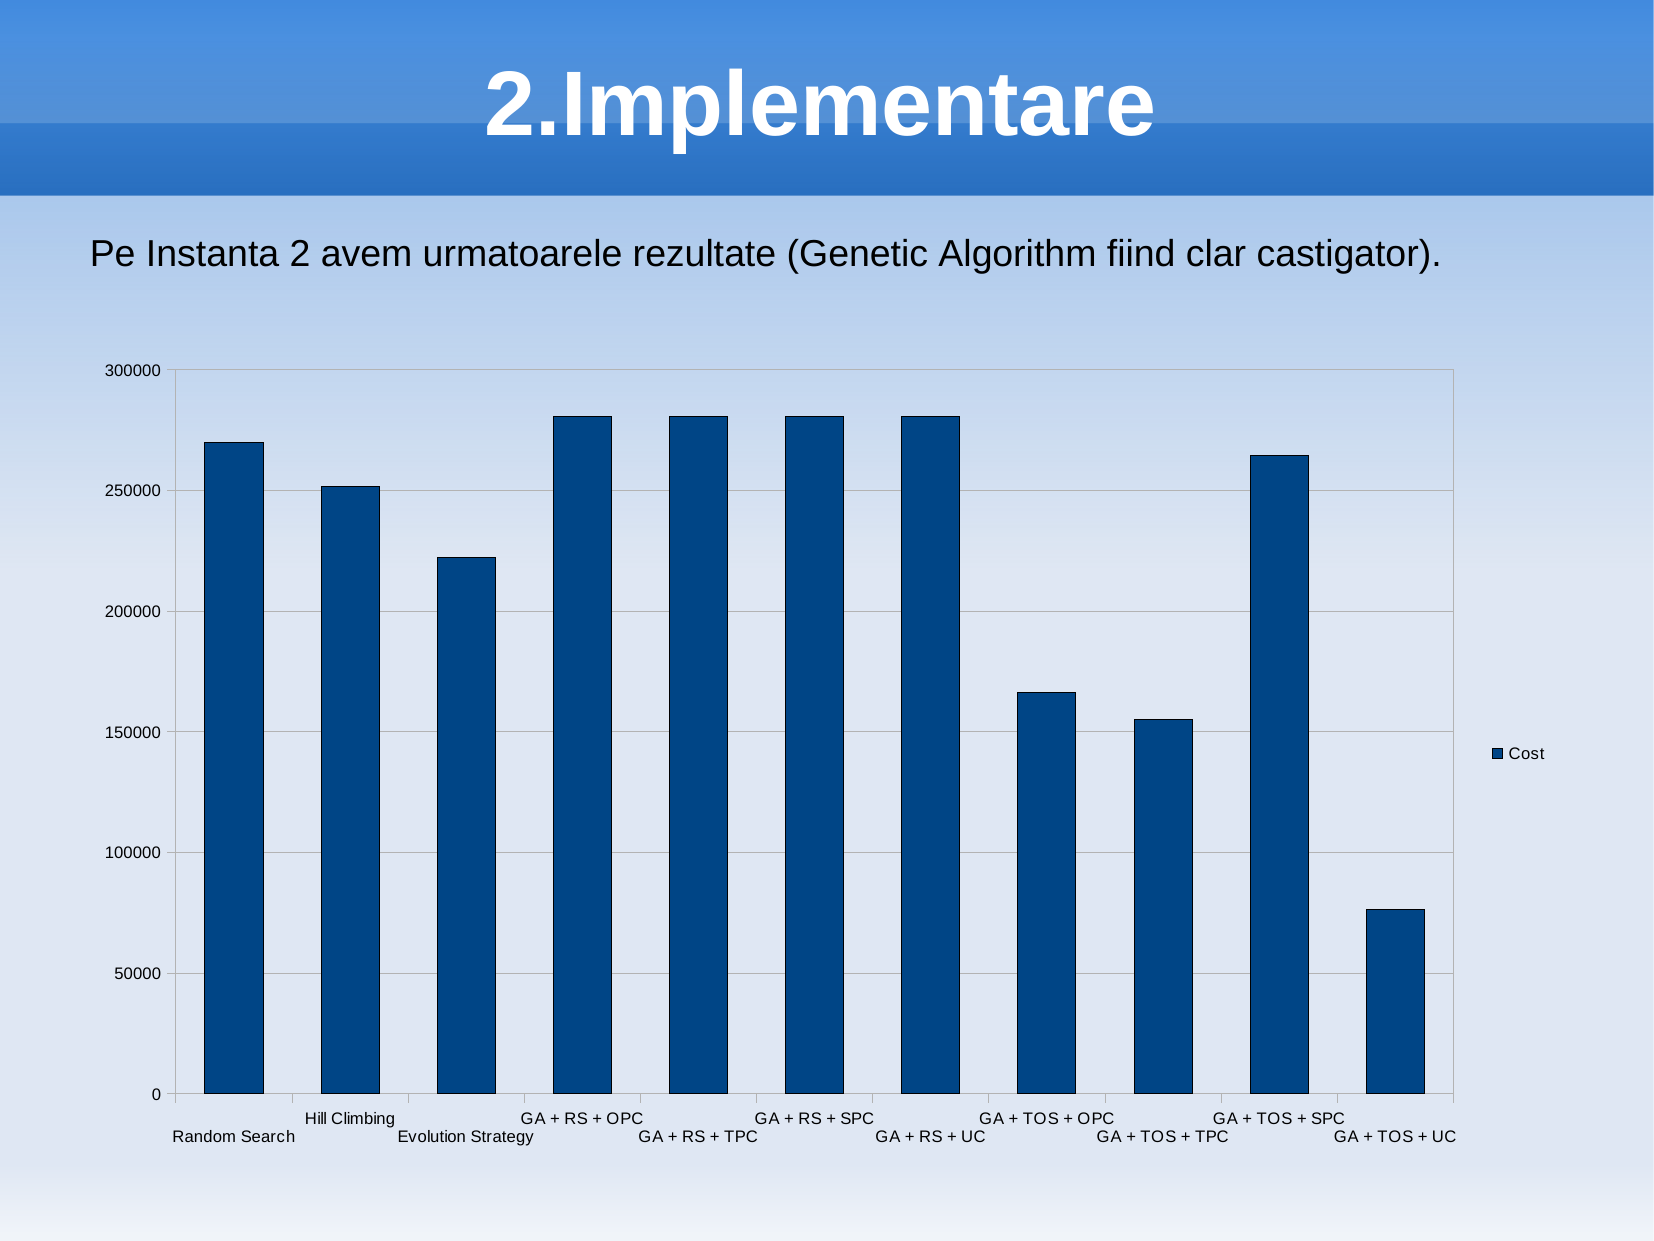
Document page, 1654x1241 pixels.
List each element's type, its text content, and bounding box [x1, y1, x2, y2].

text_box Pe Instanta 2 avem urmatoarele rezultate (Genetic Algorithm fiind clar castigator). [75, 225, 1463, 282]
chart [75, 344, 1564, 1163]
picture [0, 0, 1654, 1241]
title 2.Implementare [76, 7, 1565, 200]
